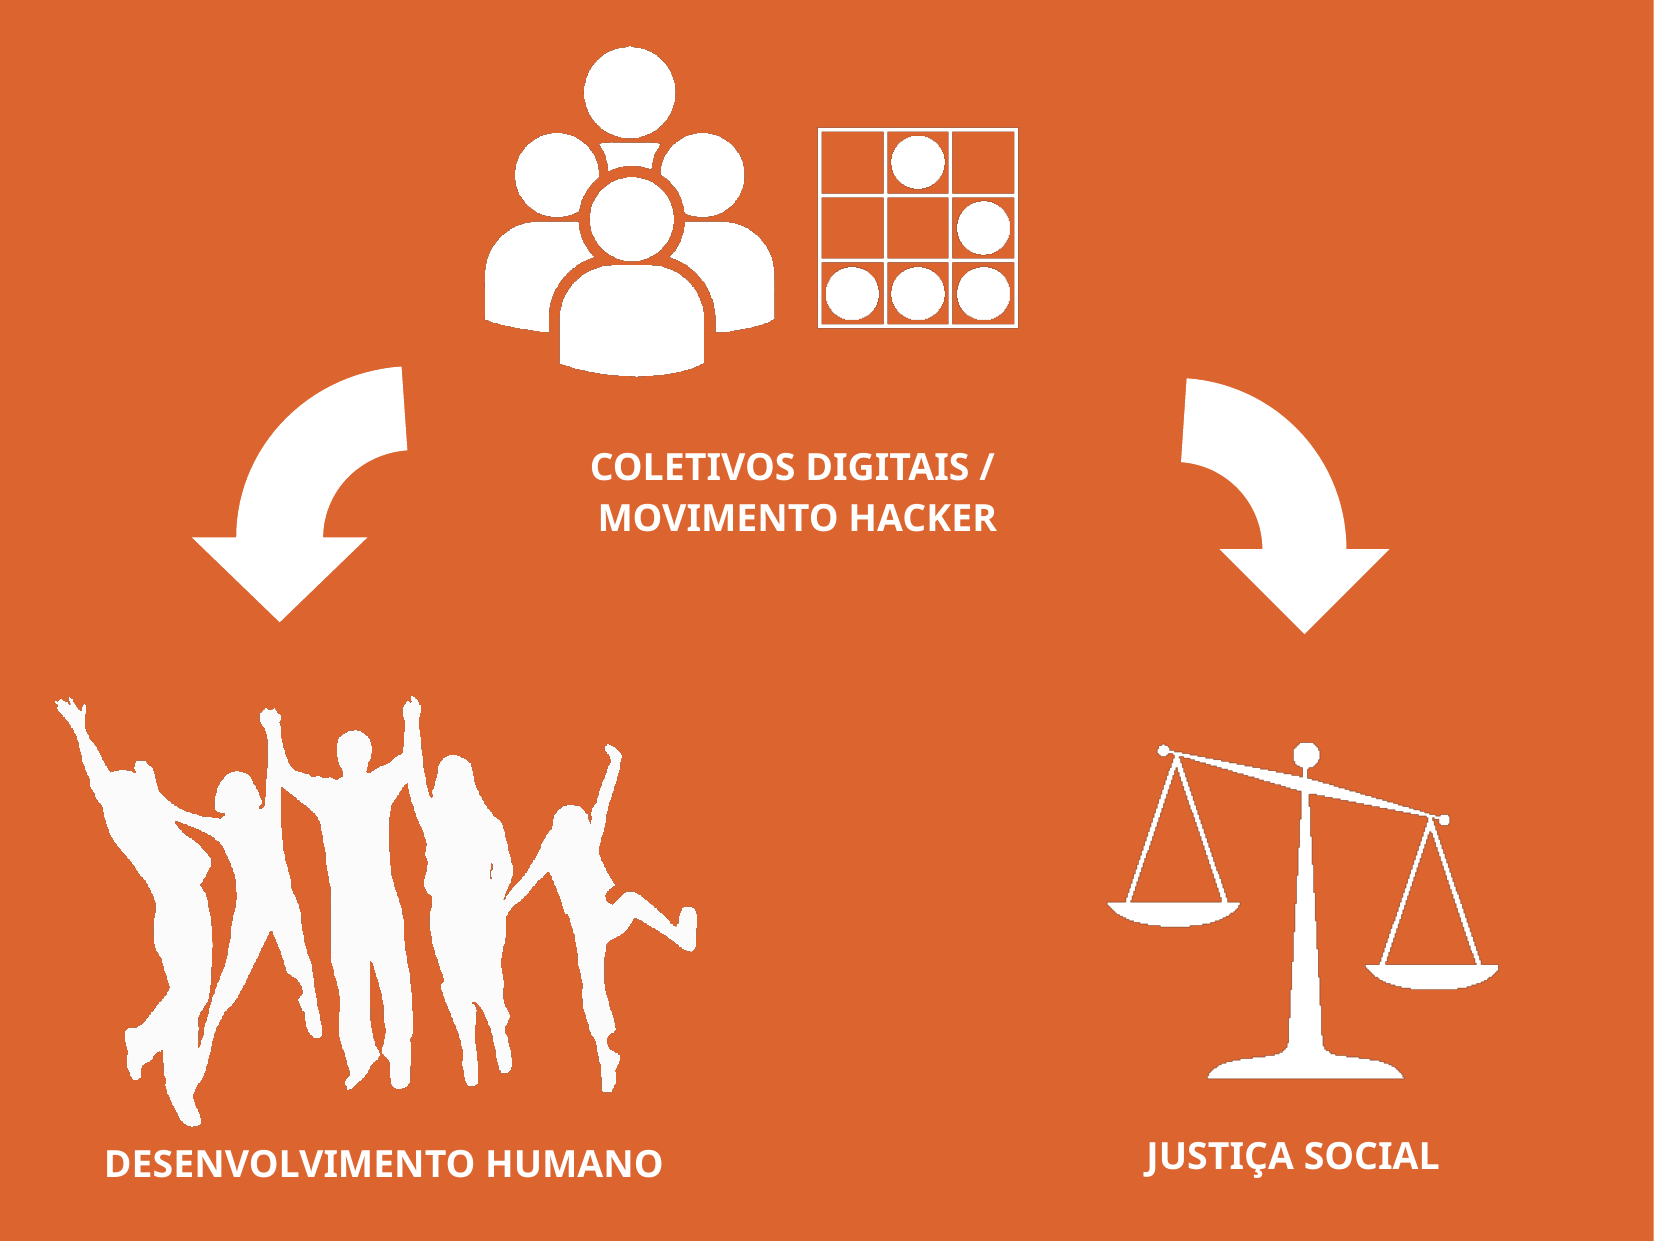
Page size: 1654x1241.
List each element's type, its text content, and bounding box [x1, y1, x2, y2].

picture [0, 0, 1654, 1241]
text_box COLETIVOS DIGITAIS / MOVIMENTO HACKER [377, 418, 1217, 565]
text_box [1181, 378, 1390, 635]
text_box [191, 366, 408, 623]
text_box DESENVOLVIMENTO HUMANO [0, 1027, 851, 1241]
text_box JUSTIÇA SOCIAL [874, 1068, 1654, 1241]
